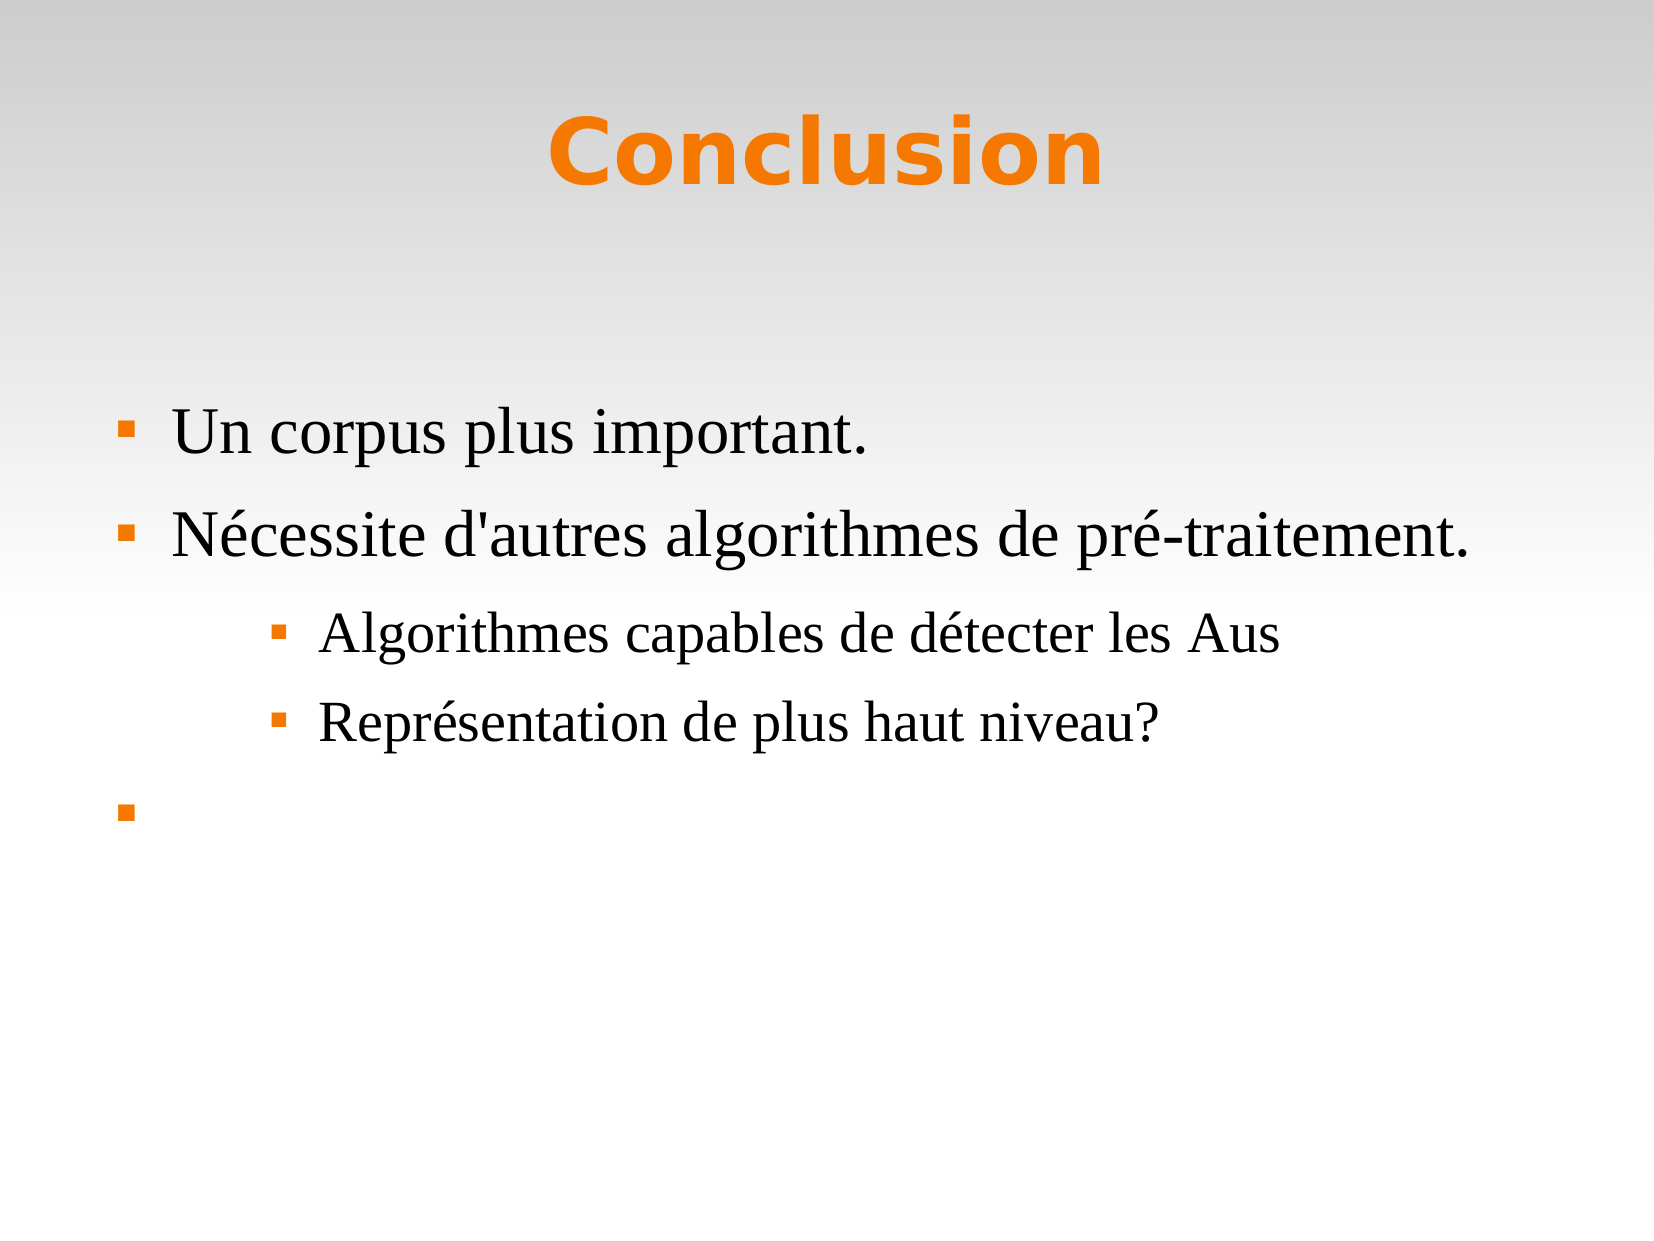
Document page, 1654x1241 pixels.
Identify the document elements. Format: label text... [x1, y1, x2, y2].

title Conclusion [82, 56, 1571, 250]
list Un corpus plus important. Nécessite d'autres algorithmes de pré-traitement. Algorithmes capables de détecter les Aus Représentation de plus haut niveau? [82, 290, 1571, 1094]
